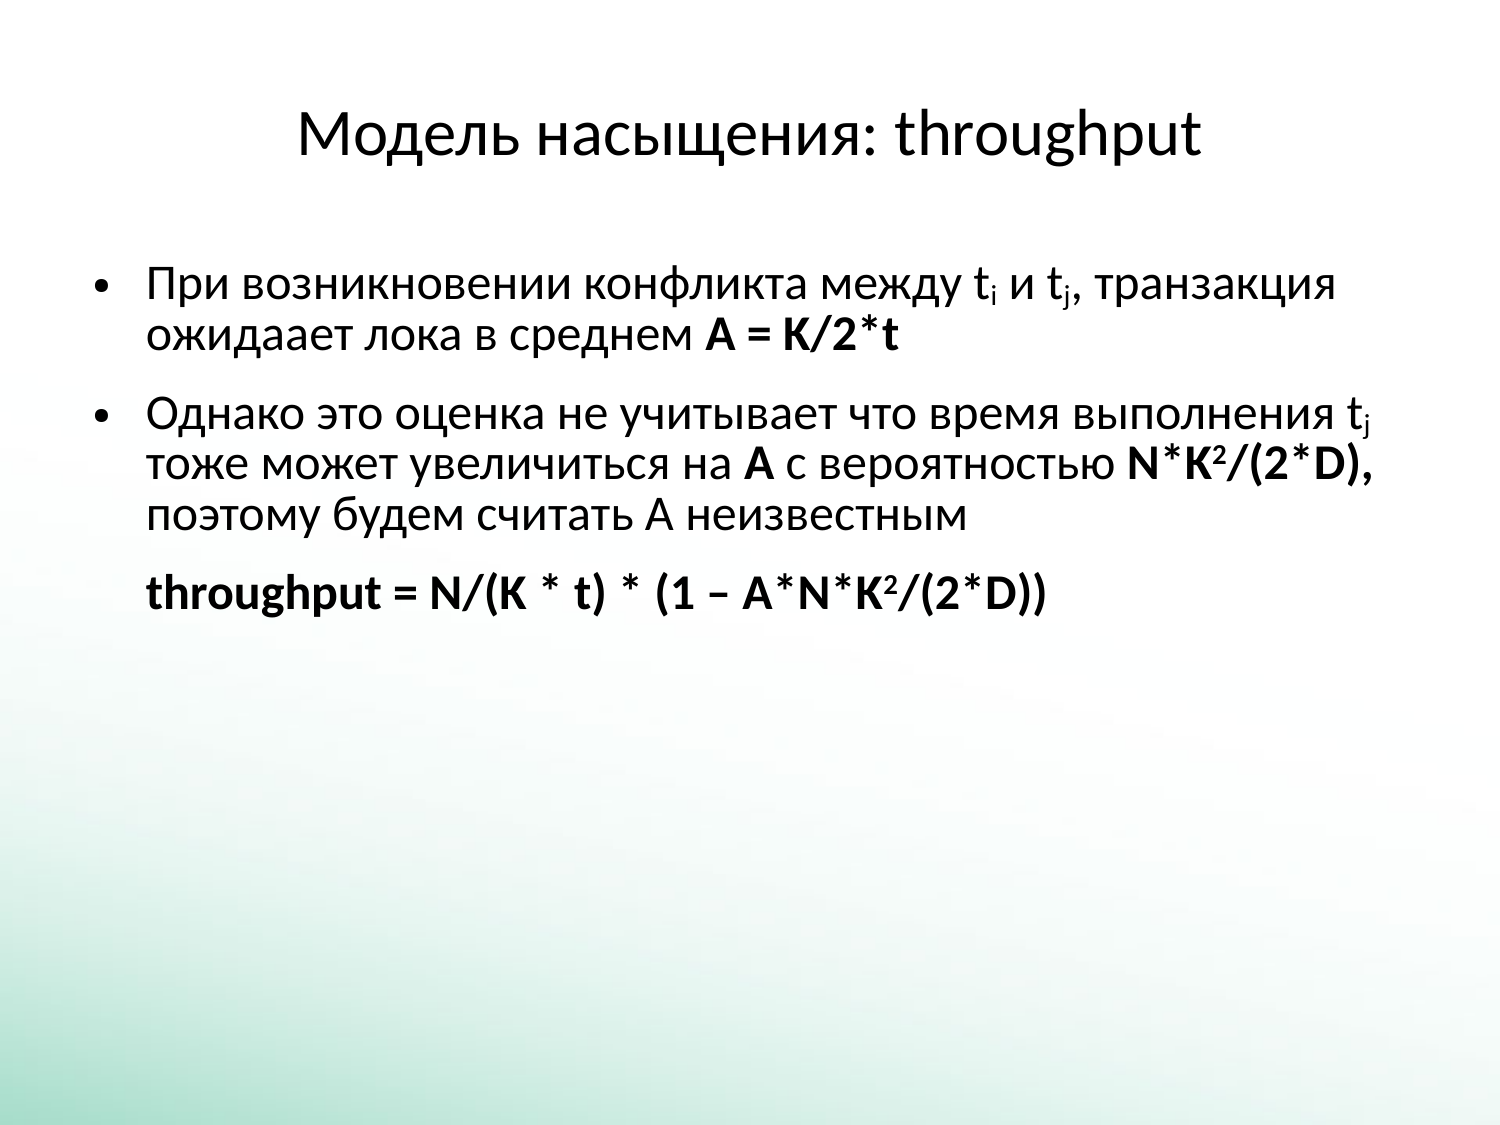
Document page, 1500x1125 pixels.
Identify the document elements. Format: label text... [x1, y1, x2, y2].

title Модель насыщения: throughput [75, 45, 1425, 233]
list При возникновении конфликта между ti и tj, транзакция ожидаает лока в среднем A = K/2*t Однако это оценка не учитывает что время выполнения tj тоже может увеличиться на A с вероятностью N*K2/(2*D), поэтому будем считать A неизвестным throughput = N/(K * t) * (1 – A*N*K2/(2*D)) [75, 262, 1425, 1005]
picture [0, 0, 1500, 1125]
